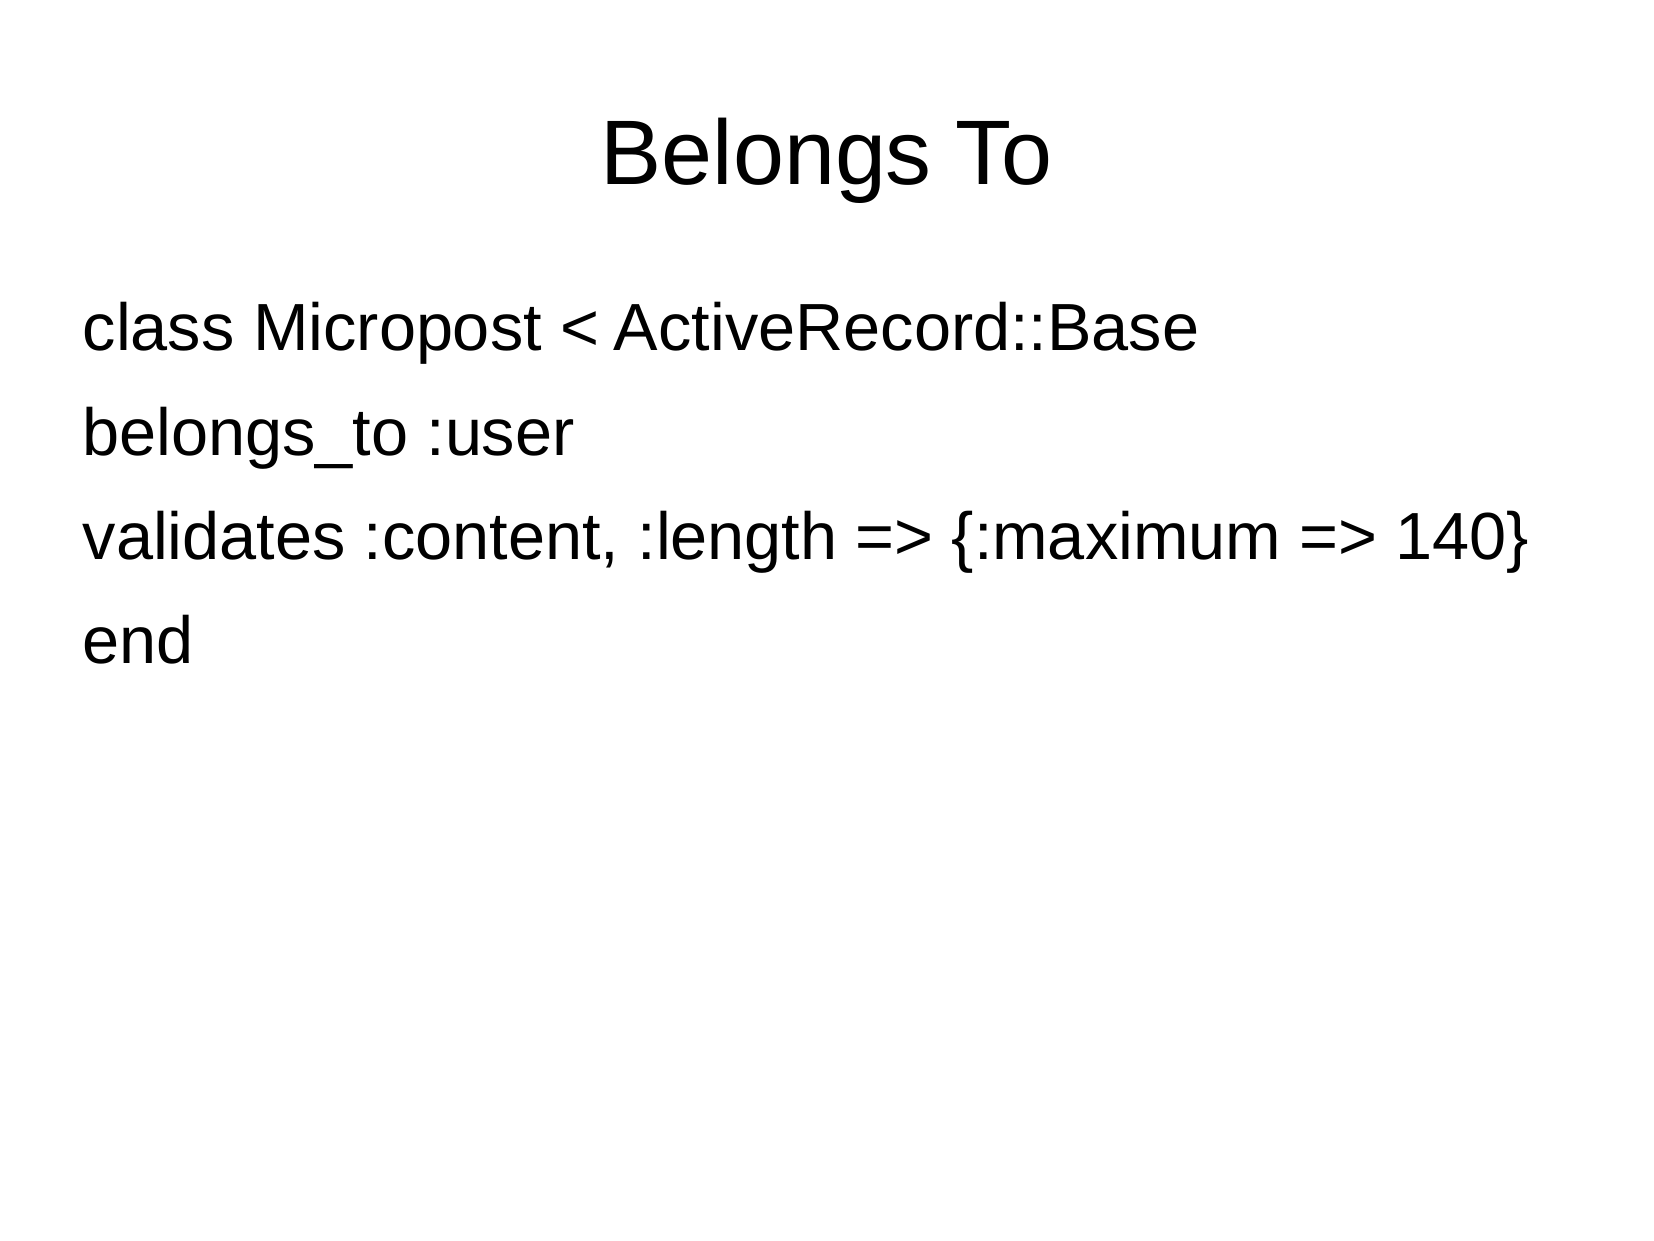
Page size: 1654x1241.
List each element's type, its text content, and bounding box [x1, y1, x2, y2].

title Belongs To [82, 49, 1571, 257]
list class Micropost < ActiveRecord::Base belongs_to :user validates :content, :length => {:maximum => 140} end [82, 290, 1571, 1109]
